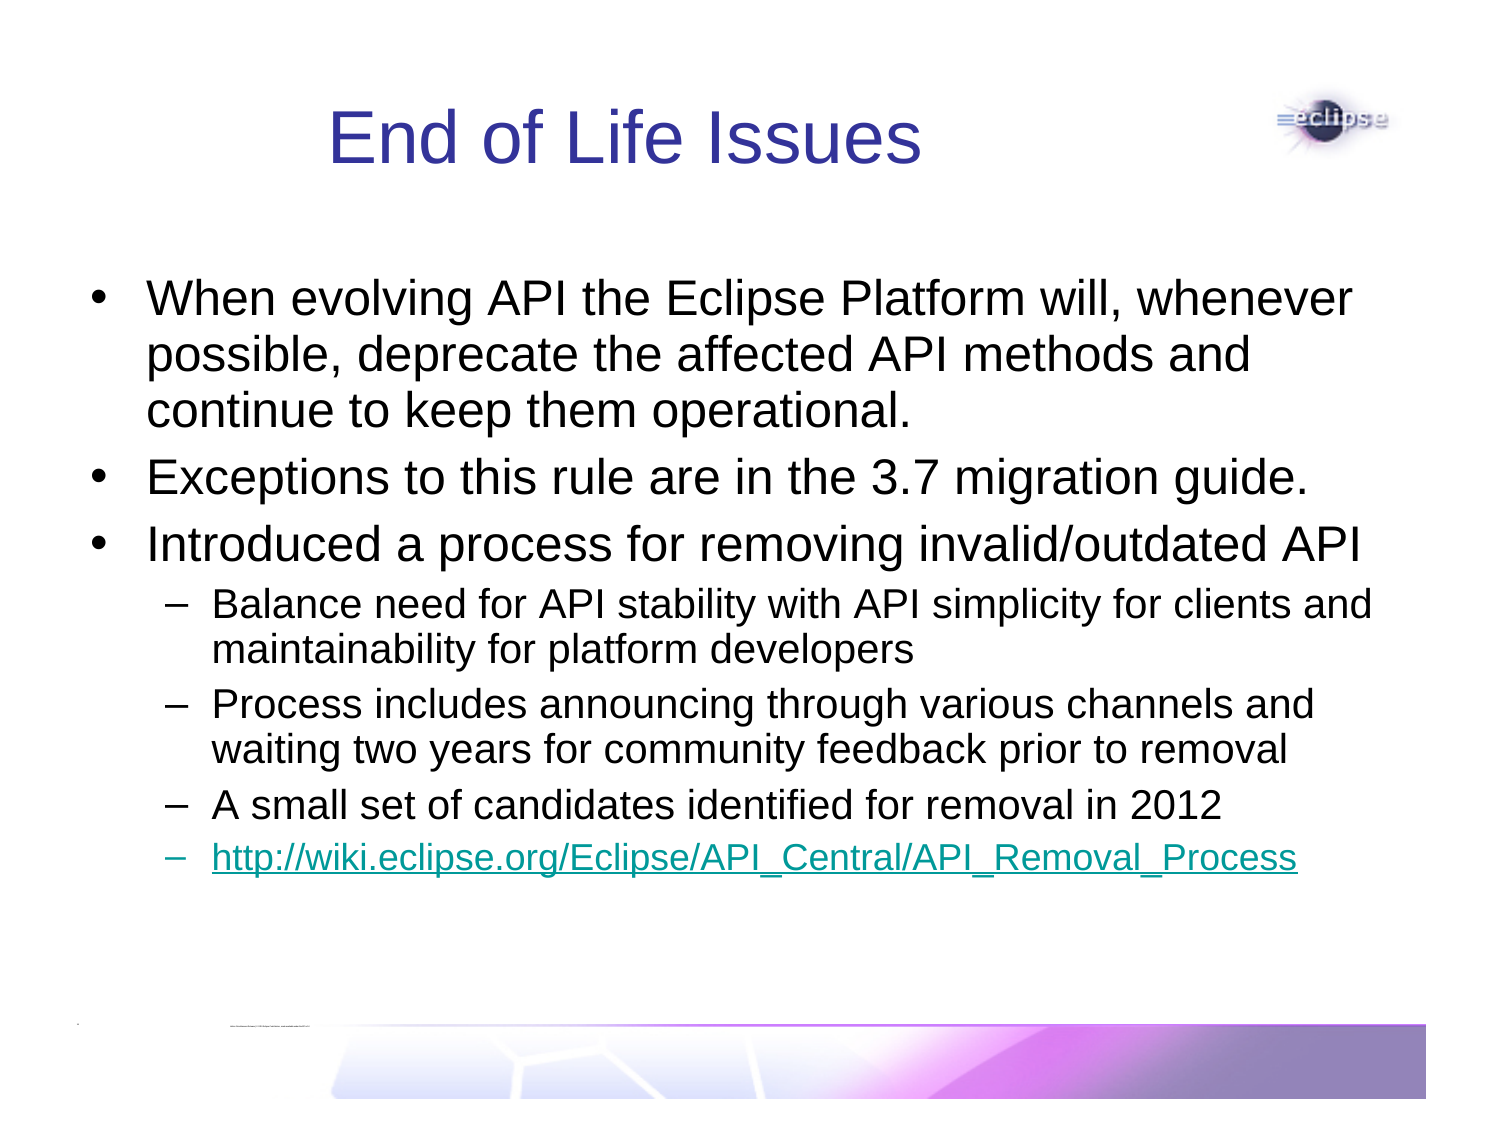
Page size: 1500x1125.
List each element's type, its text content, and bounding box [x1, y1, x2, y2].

list When evolving API the Eclipse Platform will, whenever possible, deprecate the affected API methods and continue to keep them operational. Exceptions to this rule are in the 3.7 migration guide. Introduced a process for removing invalid/outdated API Balance need for API stability with API simplicity for clients and maintainability for platform developers Process includes announcing through various channels and waiting two years for community feedback prior to removal A small set of candidates identified for removal in 2012 http://wiki.eclipse.org/Eclipse/API_Central/API_Removal_Process [75, 262, 1426, 1006]
title End of Life Issues [74, 45, 1176, 233]
picture [1257, 42, 1408, 193]
picture [225, 1024, 1426, 1099]
